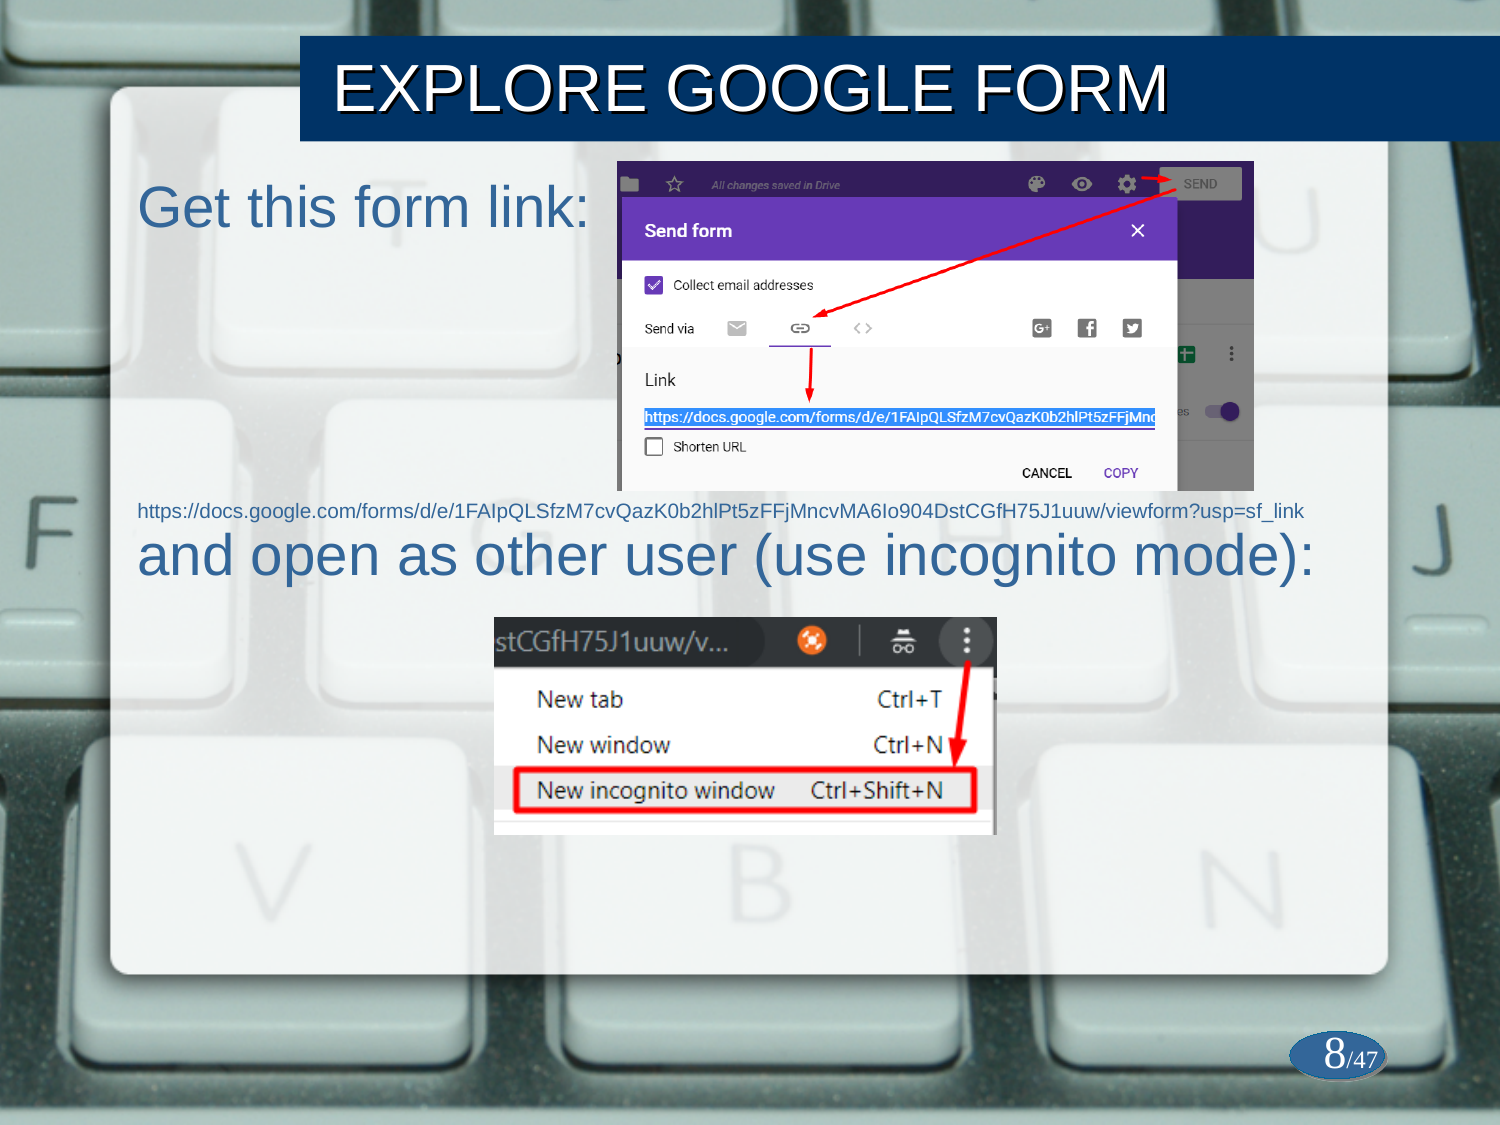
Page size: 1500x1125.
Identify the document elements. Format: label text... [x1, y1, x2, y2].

picture [0, 0, 1500, 1125]
title Get this form link: https://docs.google.com/forms/d/e/1FAIpQLSfzM7cvQazK0b2hlPt5zFFjMncvMA6Io904DstCGfH75J1uuw/viewform?usp=sf_link and open as other user (use incognito mode): [122, 167, 1360, 835]
title EXPLORE GOOGLE FORM [300, 35, 1500, 142]
